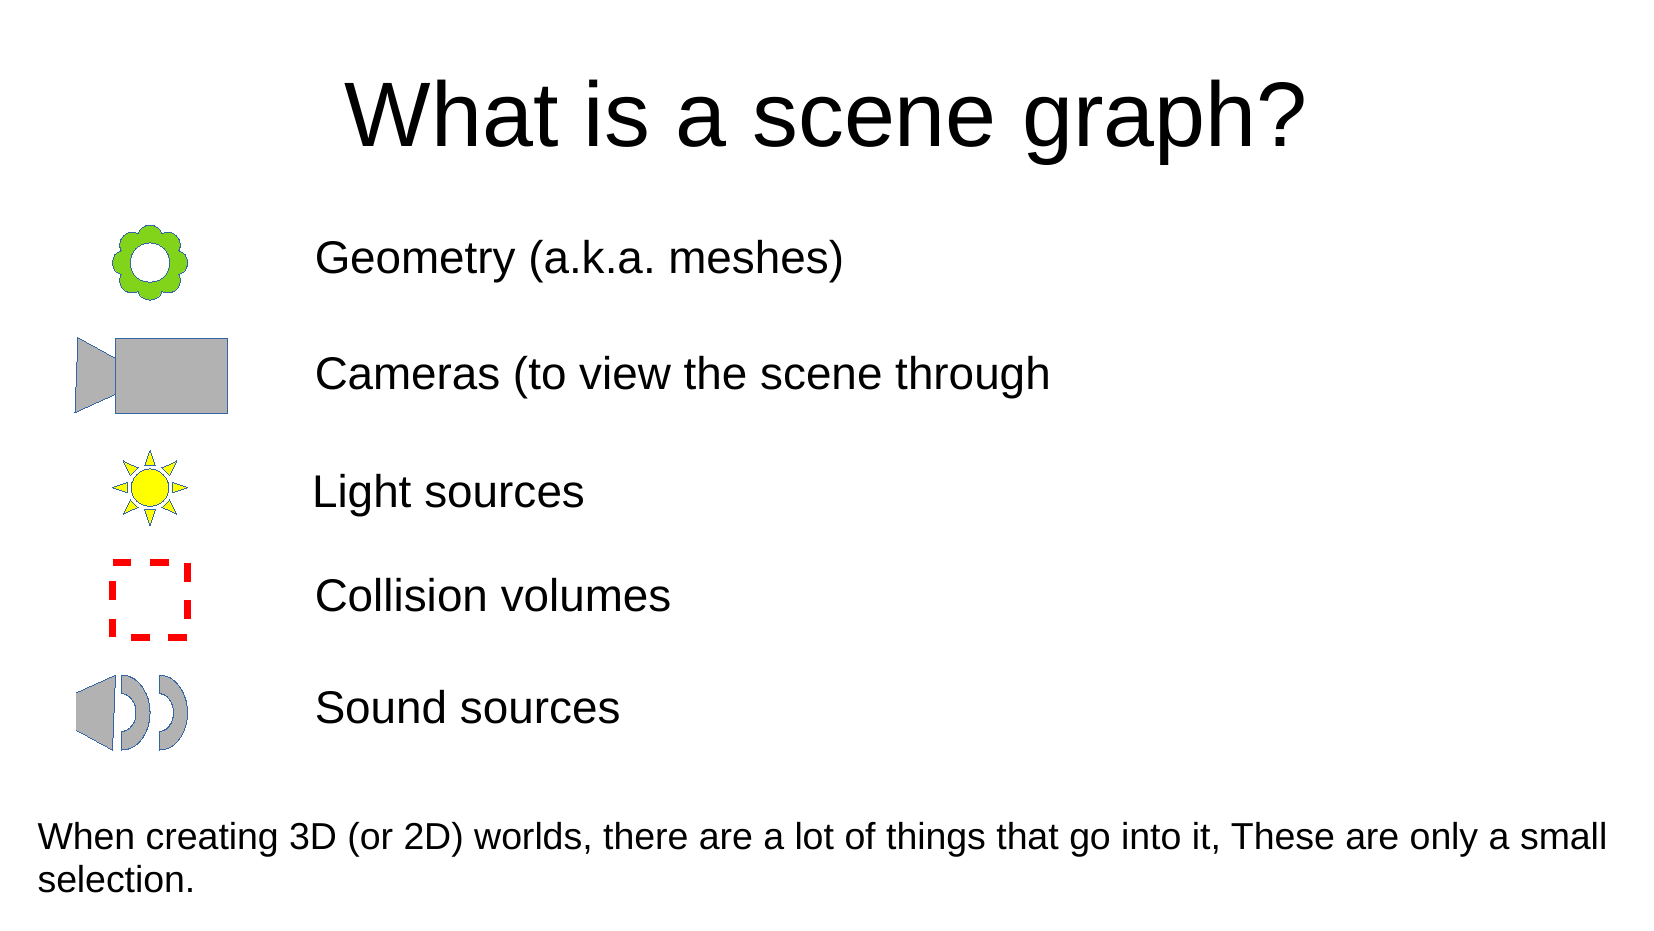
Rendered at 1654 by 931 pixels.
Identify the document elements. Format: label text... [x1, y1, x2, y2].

text_box [121, 675, 151, 751]
text_box [144, 450, 156, 466]
text_box [123, 460, 139, 476]
text_box [159, 675, 188, 751]
text_box [144, 509, 156, 526]
text_box When creating 3D (or 2D) worlds, there are a lot of things that go into it, These are only a small selection. [37, 750, 1613, 901]
text_box [131, 468, 169, 507]
text_box [37, 673, 116, 751]
text_box Cameras (to view the scene through [300, 340, 1067, 407]
text_box Collision volumes [300, 562, 687, 629]
text_box Sound sources [300, 675, 636, 742]
text_box Geometry (a.k.a. meshes) [300, 225, 860, 292]
title What is a scene graph? [82, 37, 1571, 193]
text_box Light sources [297, 458, 601, 526]
text_box [161, 460, 177, 476]
text_box [172, 482, 188, 493]
text_box [112, 562, 188, 638]
text_box [123, 499, 139, 515]
text_box [161, 499, 177, 515]
text_box [112, 225, 188, 301]
text_box [74, 337, 228, 414]
text_box [112, 482, 128, 493]
